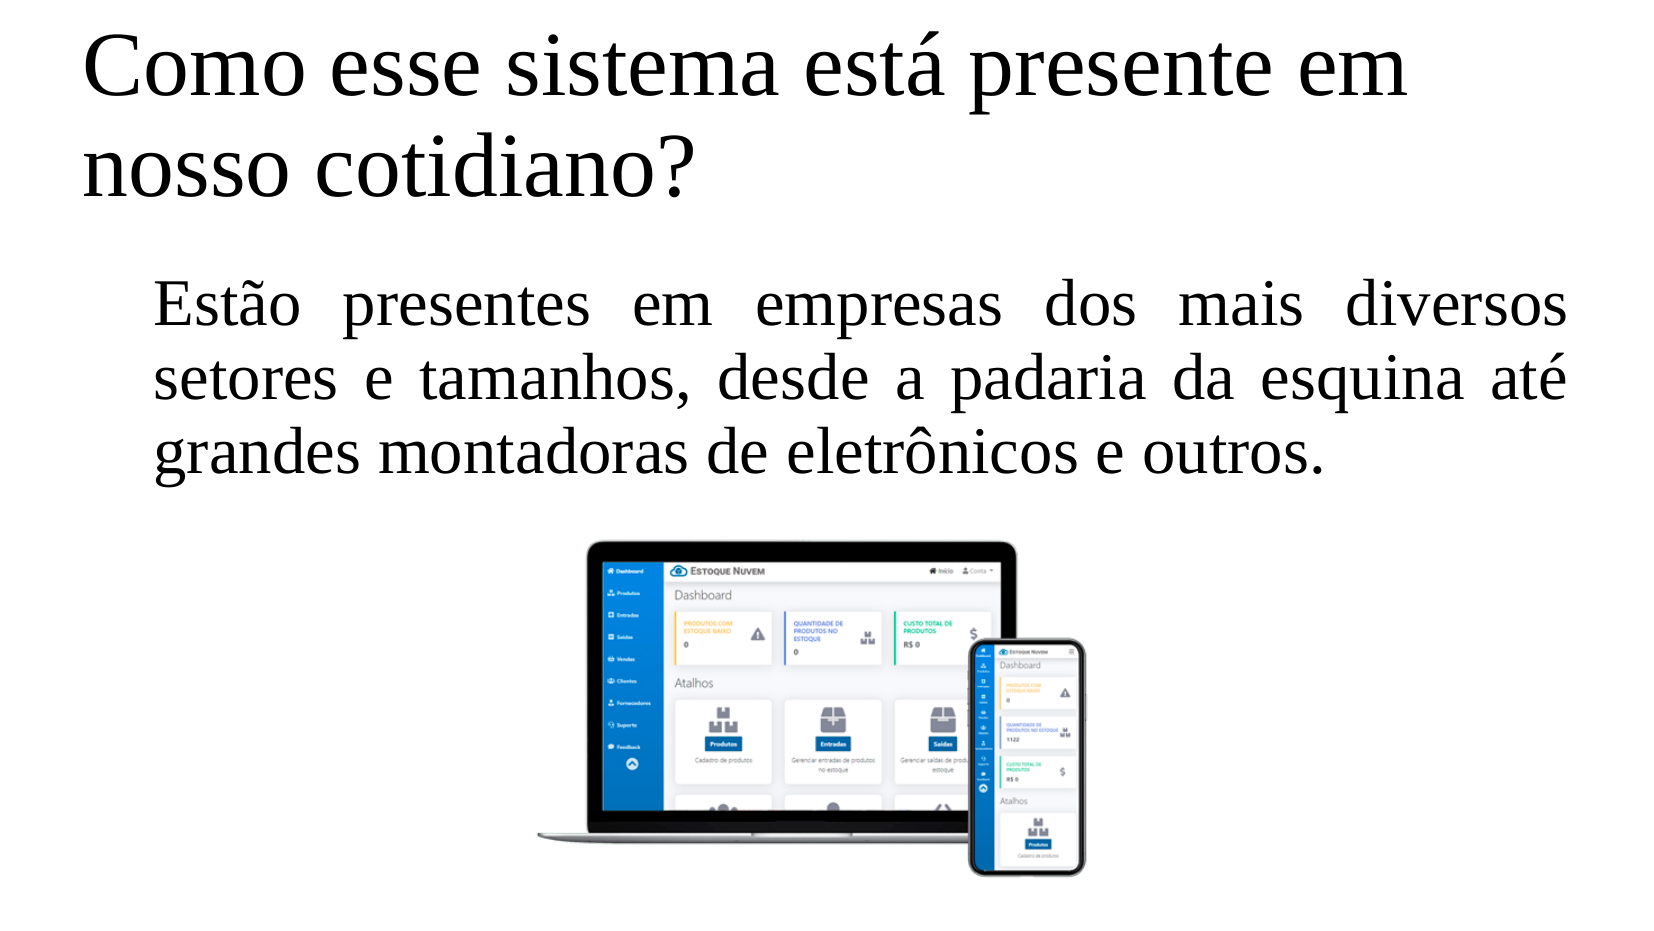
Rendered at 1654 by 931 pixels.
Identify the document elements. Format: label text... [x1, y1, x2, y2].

list Estão presentes em empresas dos mais diversos setores e tamanhos, desde a padaria da esquina até grandes montadoras de eletrônicos e outros. [82, 265, 1571, 806]
title Como esse sistema está presente em nosso cotidiano? [82, 13, 1571, 217]
picture [531, 531, 1093, 886]
